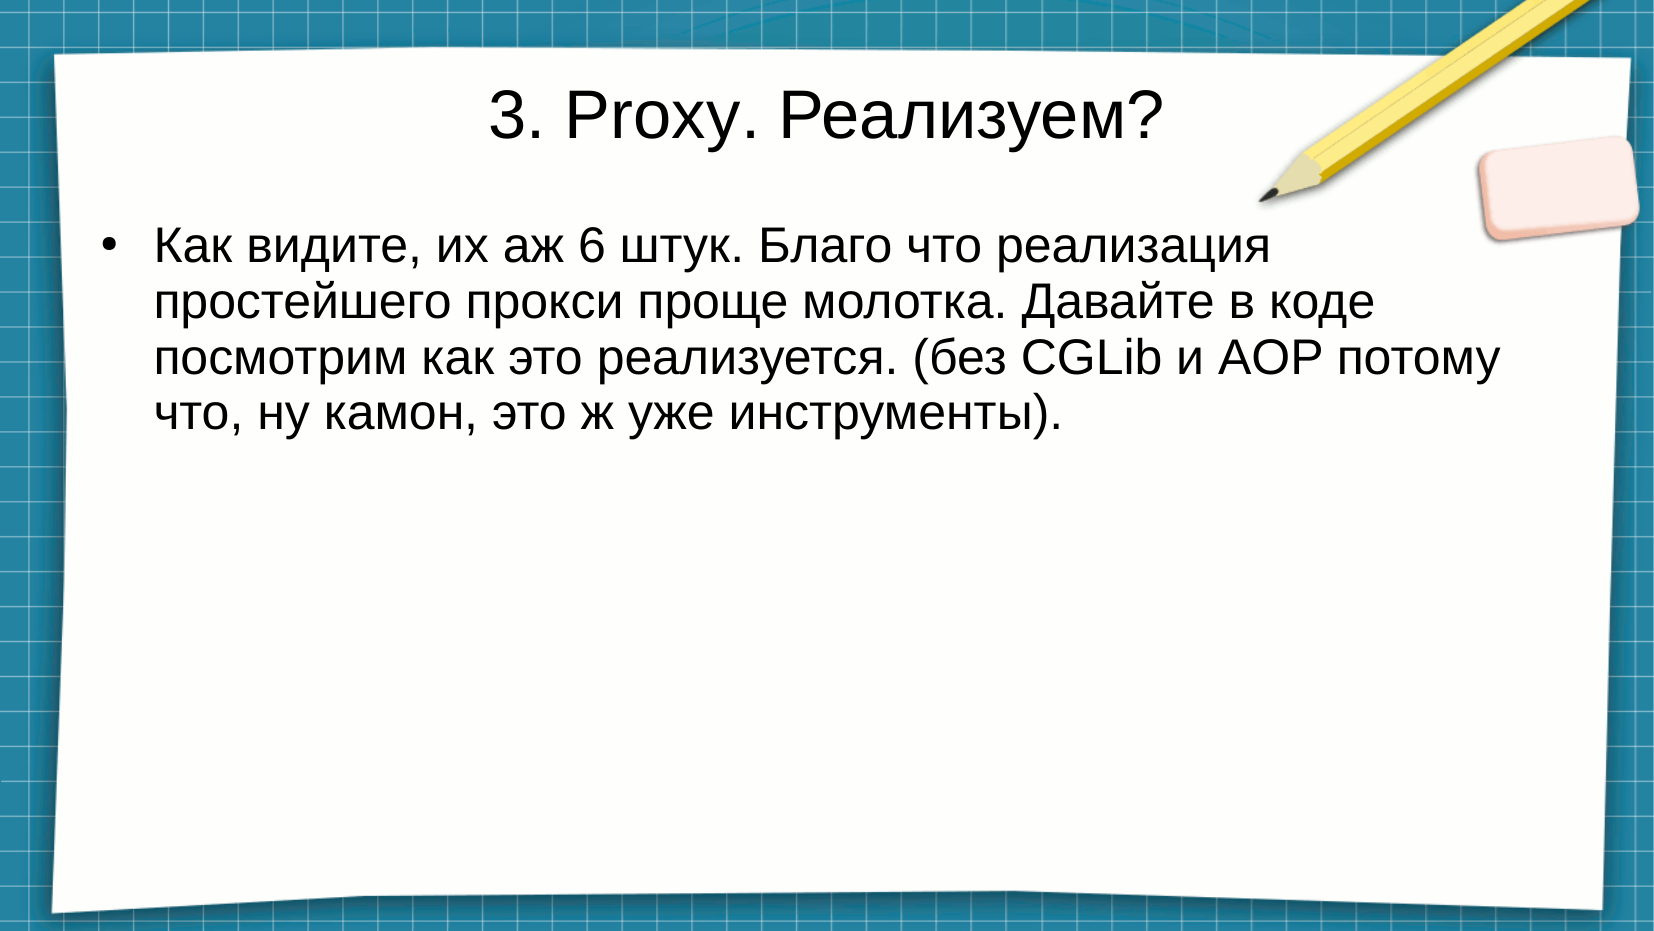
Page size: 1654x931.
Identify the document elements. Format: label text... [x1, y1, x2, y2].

picture [0, 0, 1654, 931]
title 3. Proxy. Реализуем? [82, 37, 1571, 193]
list Как видите, их аж 6 штук. Благо что реализация простейшего прокси проще молотка. Давайте в коде посмотрим как это реализуется. (без CGLib и AOP потому что, ну камон, это ж уже инструменты). [82, 217, 1571, 857]
